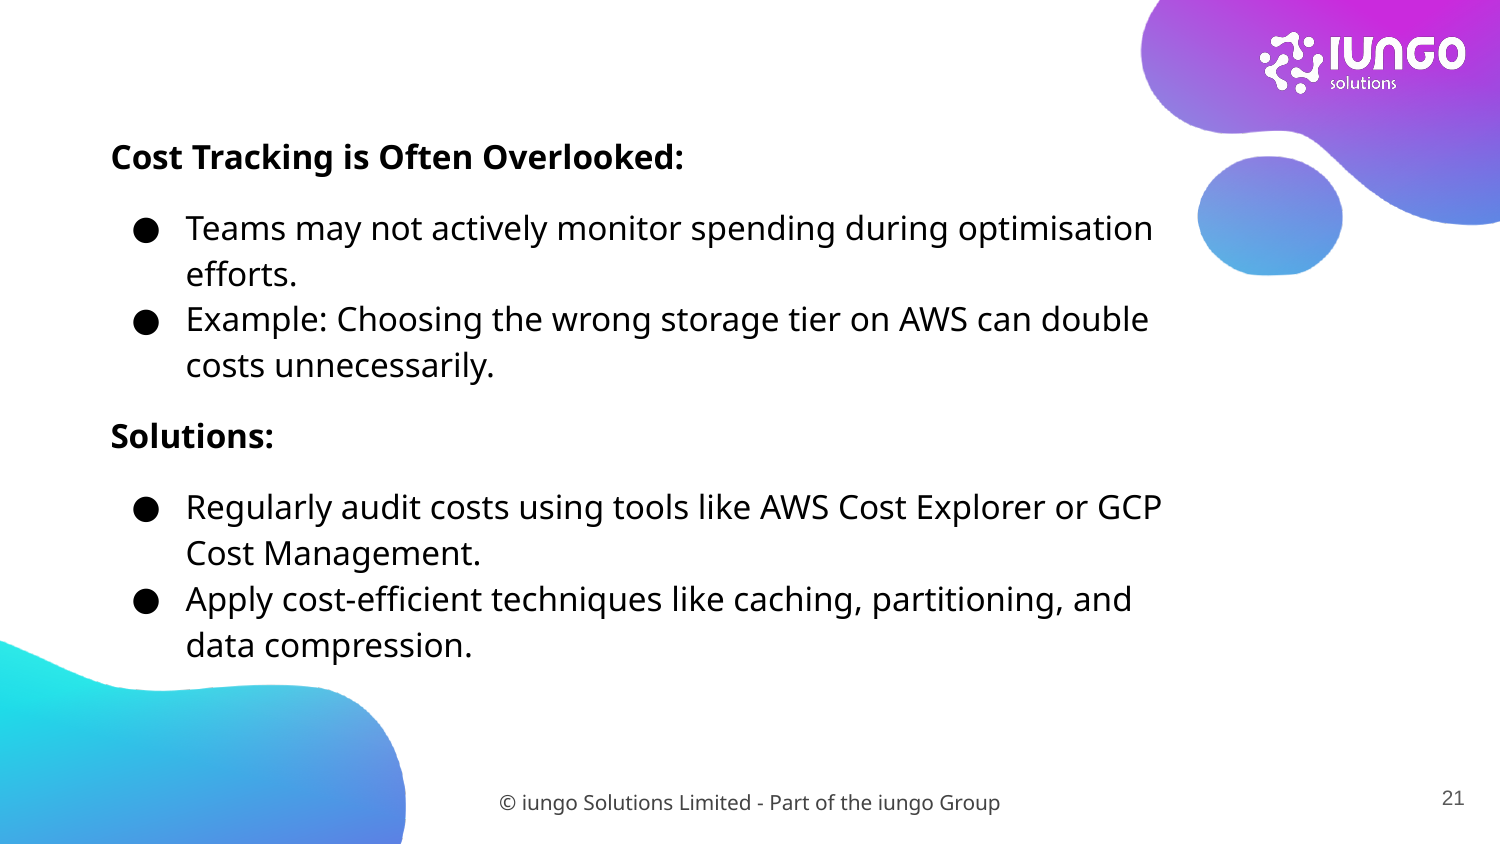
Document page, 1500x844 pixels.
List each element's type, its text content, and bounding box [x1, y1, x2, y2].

list Cost Tracking is Often Overlooked: Teams may not actively monitor spending during optimisation efforts. Example: Choosing the wrong storage tier on AWS can double costs unnecessarily. Solutions: Regularly audit costs using tools like AWS Cost Explorer or GCP Cost Management. Apply cost-efficient techniques like caching, partitioning, and data compression. [95, 115, 1203, 599]
slide_number <number> [1389, 764, 1480, 830]
picture [0, 0, 1500, 844]
